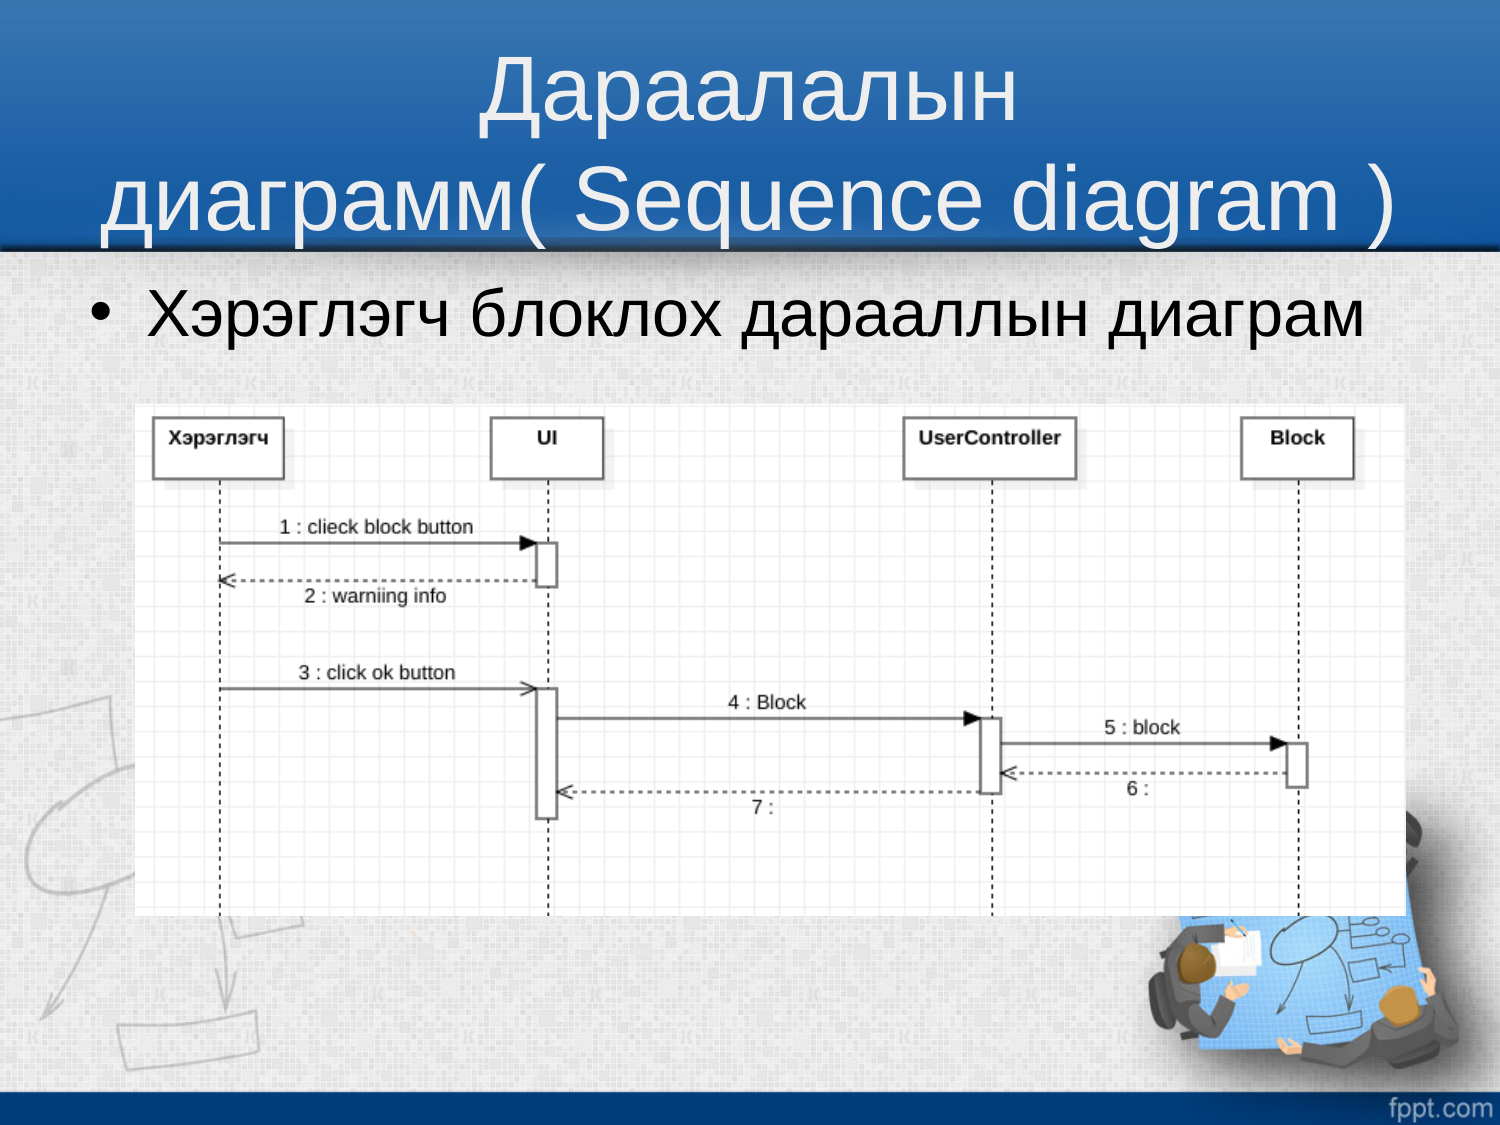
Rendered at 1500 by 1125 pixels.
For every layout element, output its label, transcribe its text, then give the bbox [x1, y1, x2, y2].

title Дараалалын диаграмм( Sequence diagram ) [75, 21, 1426, 257]
picture [0, 0, 1500, 1125]
list Хэрэглэгч блоклох дарааллын диаграм [75, 262, 1426, 1005]
